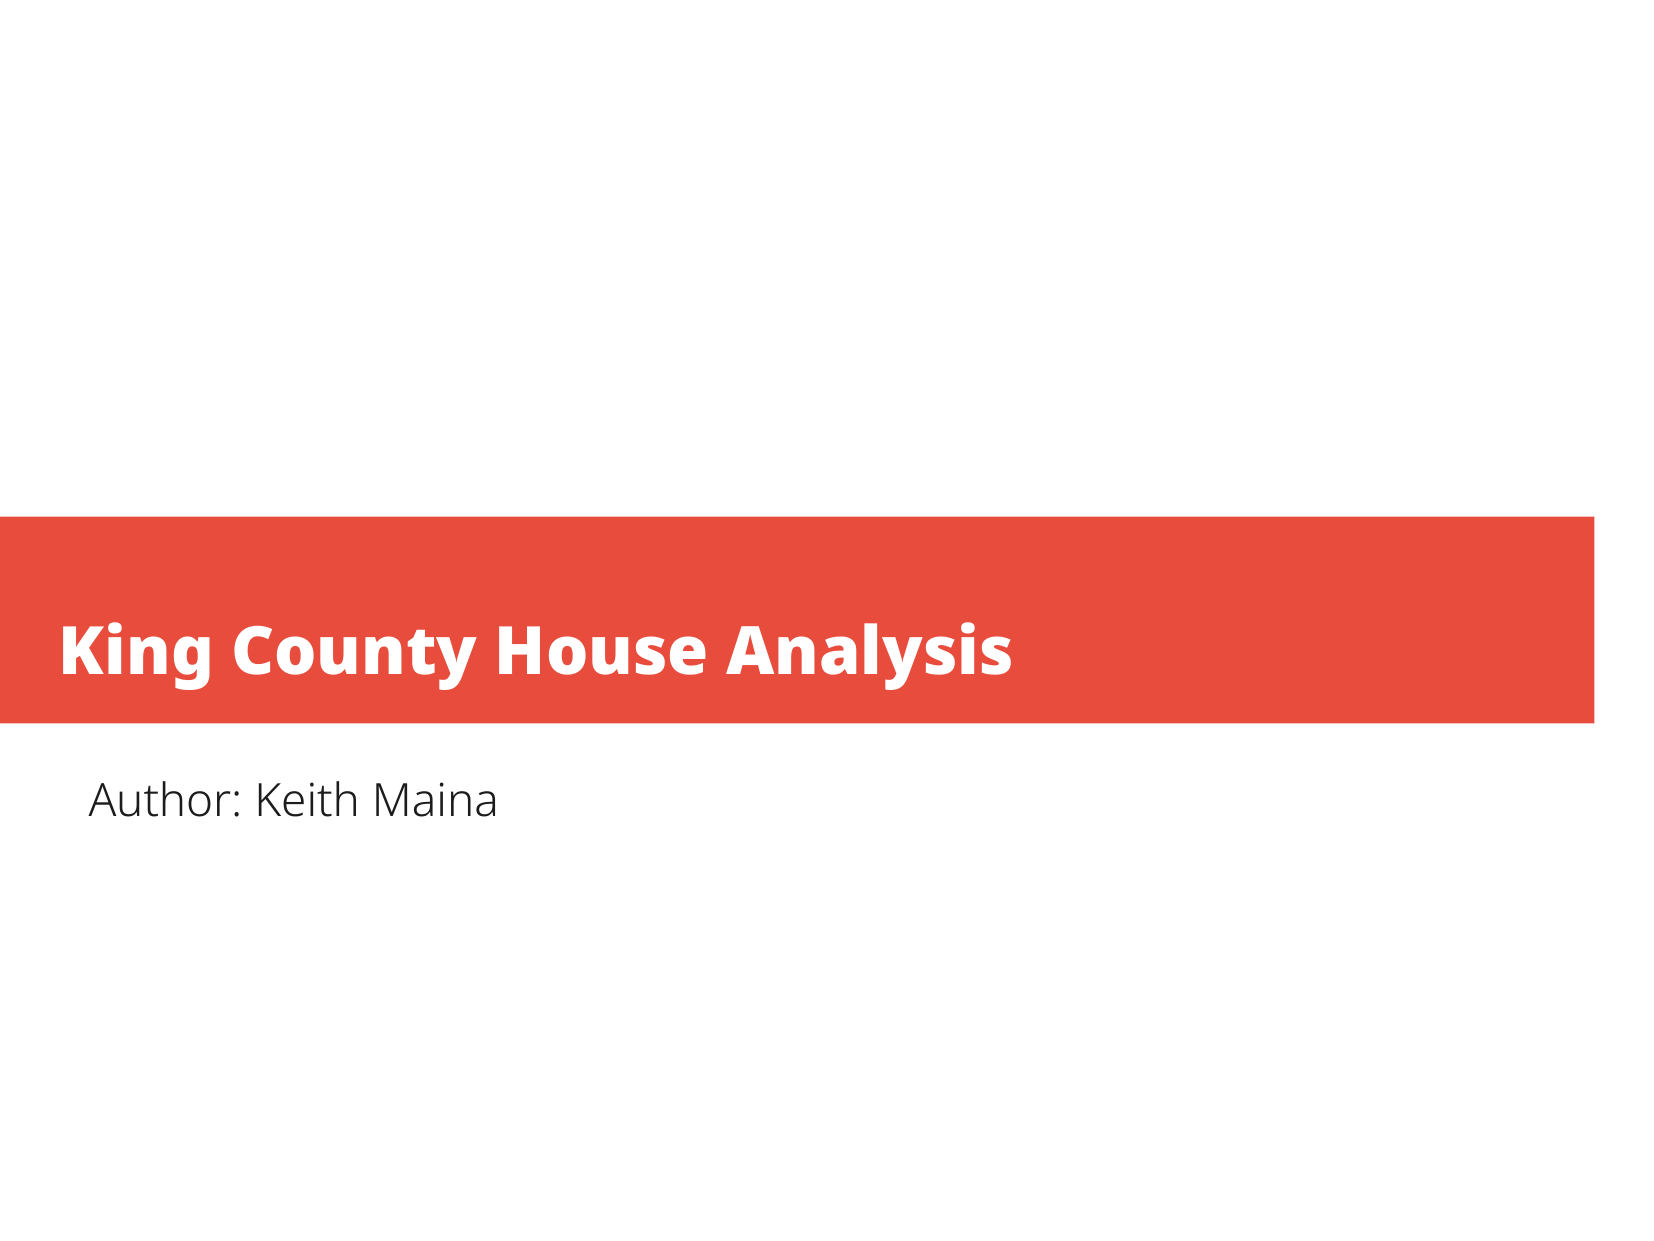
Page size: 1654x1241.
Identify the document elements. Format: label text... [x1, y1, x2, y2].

title King County House Analysis [59, 546, 1595, 694]
subtitle Author: Keith Maina [88, 767, 1595, 1182]
